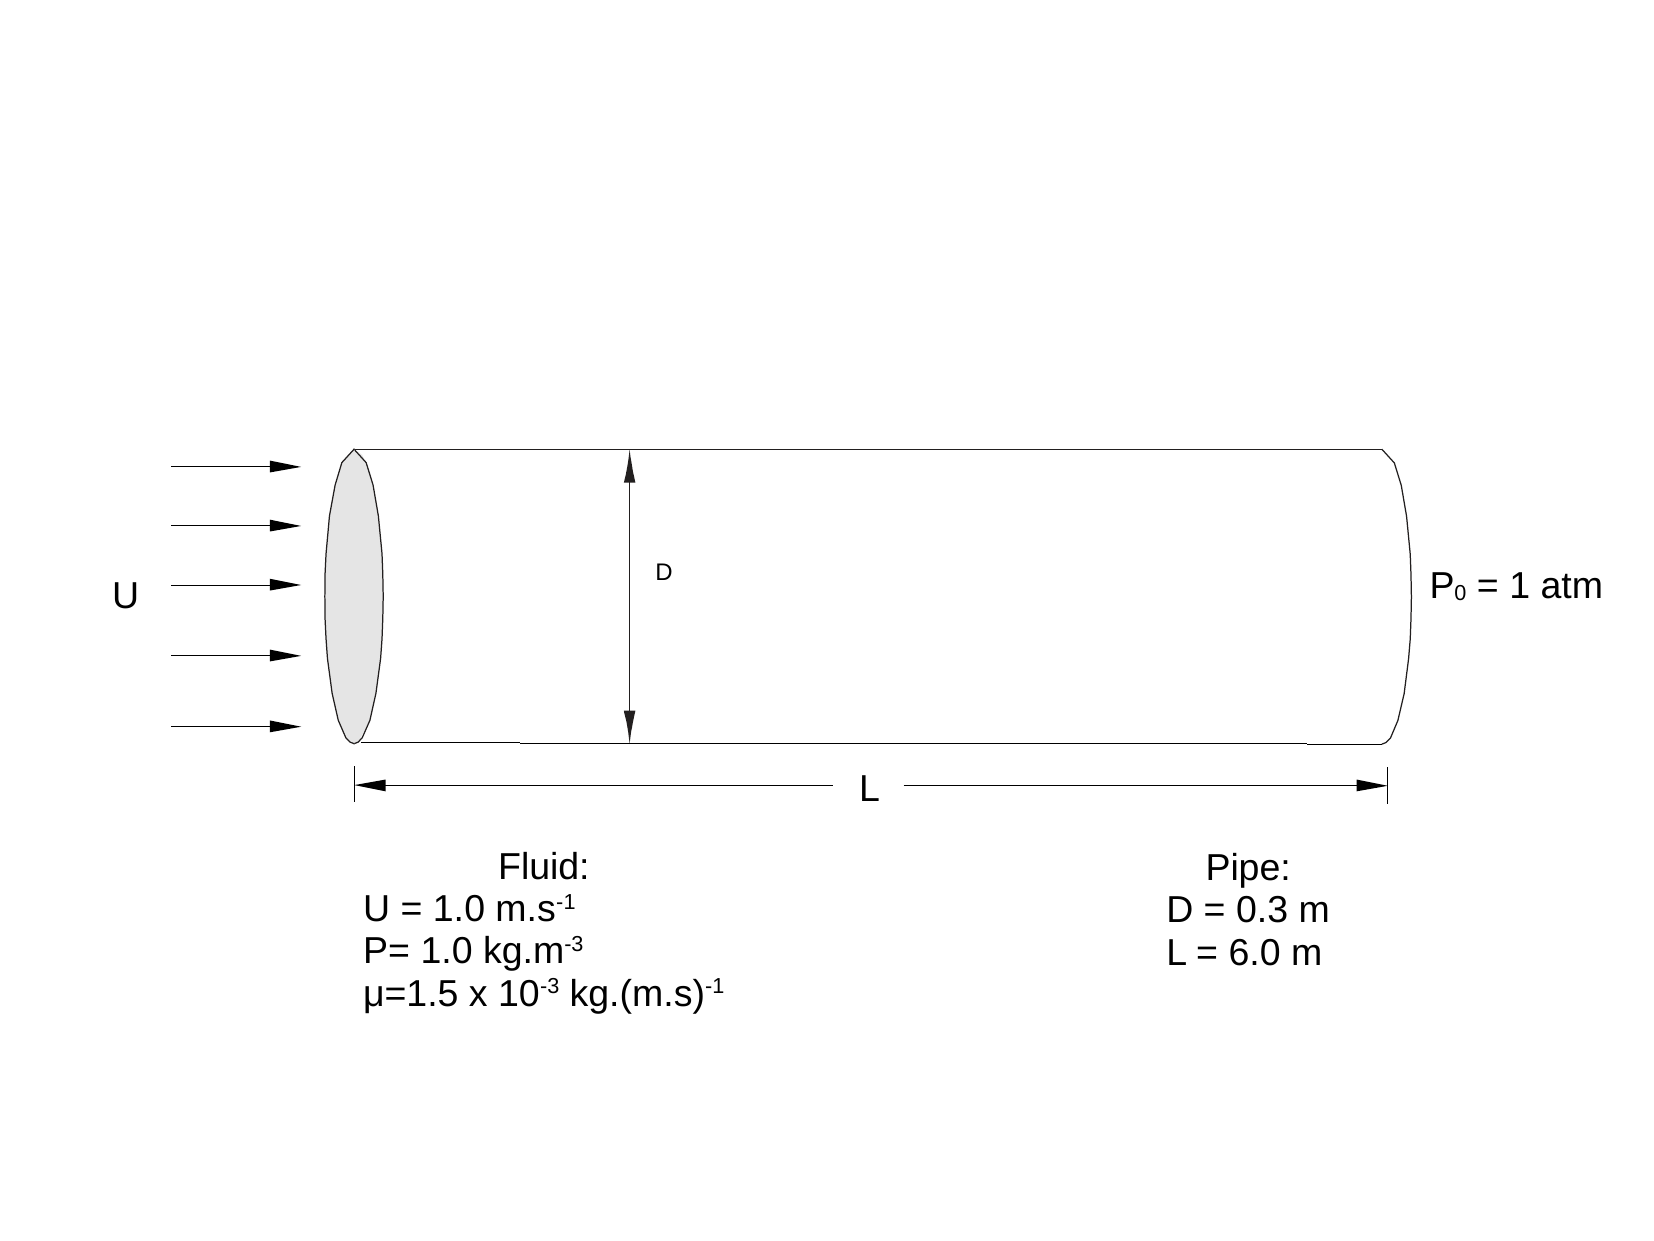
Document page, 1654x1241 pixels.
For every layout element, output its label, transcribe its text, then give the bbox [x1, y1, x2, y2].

text_box D [655, 558, 673, 586]
text_box [358, 451, 365, 459]
text_box [623, 710, 636, 743]
text_box [326, 451, 382, 742]
text_box L [844, 760, 895, 818]
text_box Pipe: D = 0.3 m L = 6.0 m [1151, 839, 1345, 981]
text_box U [97, 566, 154, 624]
text_box [623, 449, 636, 483]
text_box P0 = 1 atm [1414, 556, 1619, 626]
text_box Fluid: U = 1.0 m.s-1 Ρ= 1.0 kg.m-3 μ=1.5 x 10-3 kg.(m.s)-1 [348, 838, 740, 1026]
